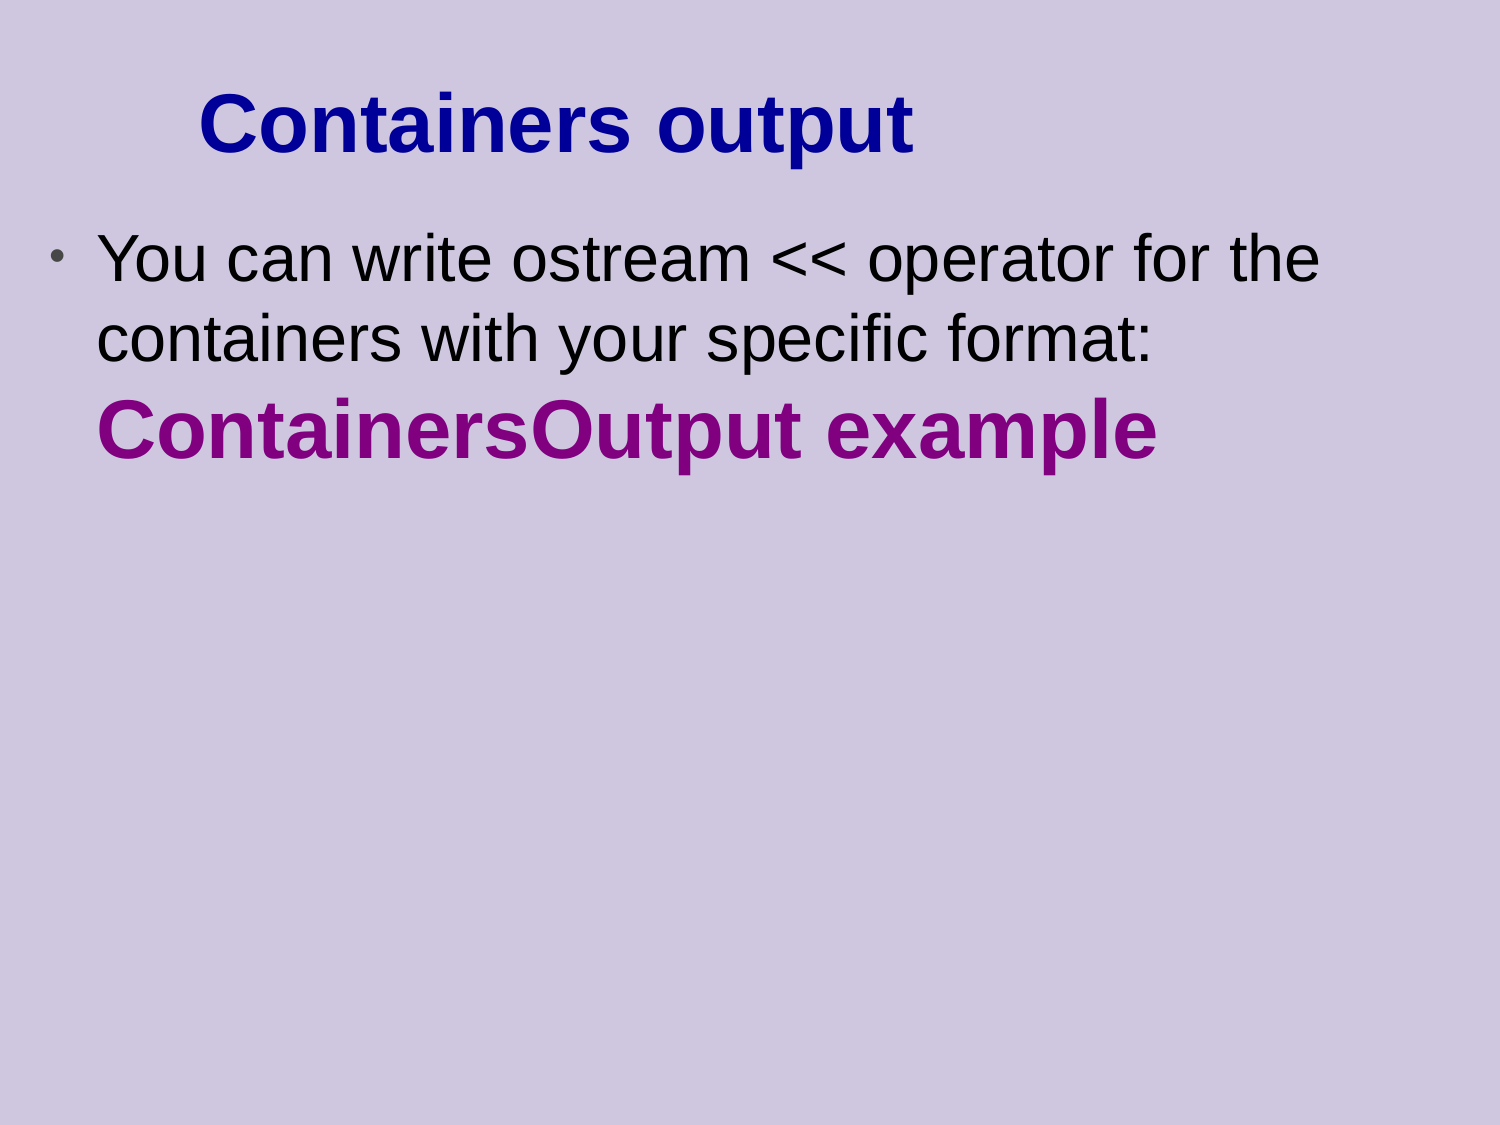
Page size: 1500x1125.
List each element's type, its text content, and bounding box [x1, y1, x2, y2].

list You can write ostream << operator for the containers with your specific format: ContainersOutput example [49, 215, 1468, 1040]
title Containers output [198, 18, 1468, 215]
